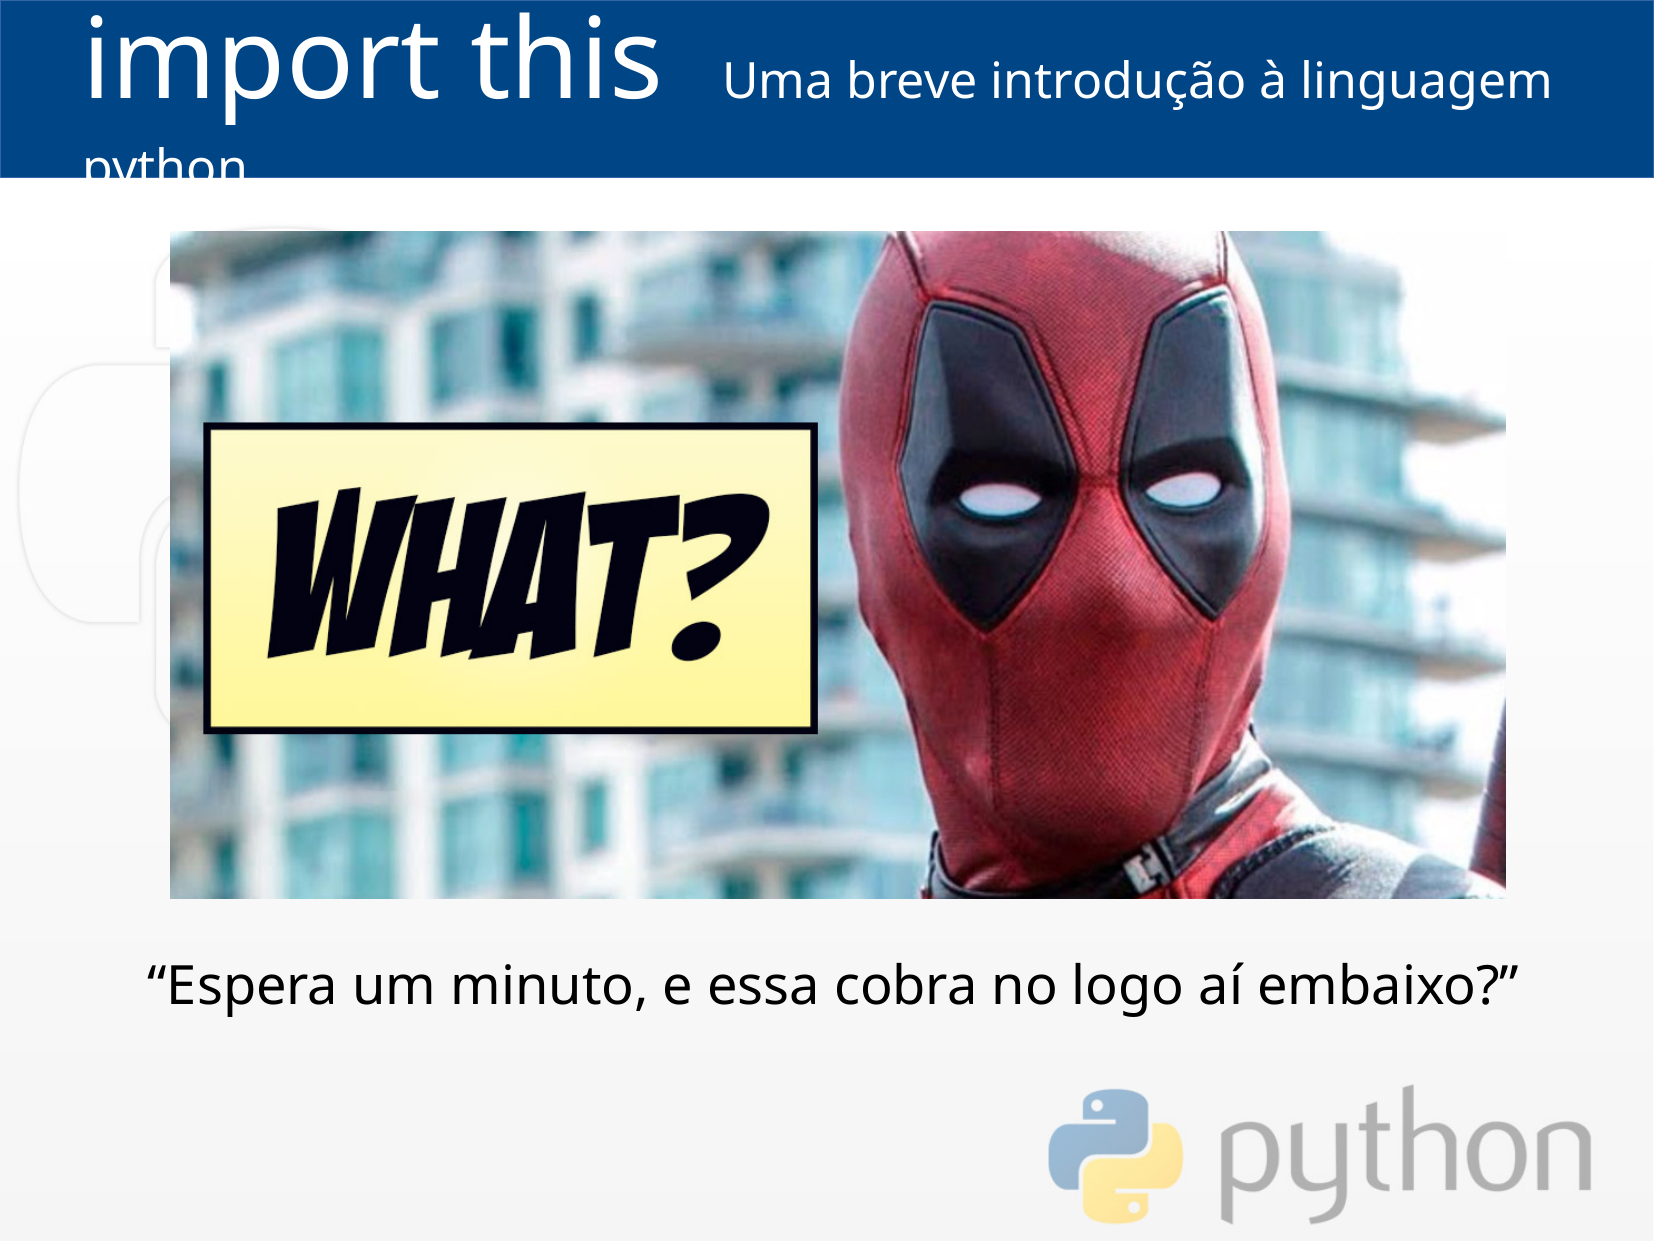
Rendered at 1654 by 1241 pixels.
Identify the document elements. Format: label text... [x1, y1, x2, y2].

text_box [0, 0, 1654, 178]
picture [0, 208, 1654, 1241]
title import this Uma breve introdução à linguagem python [82, 1, 1571, 178]
subtitle “Espera um minuto, e essa cobra no logo aí embaixo?” [82, 833, 1571, 1134]
